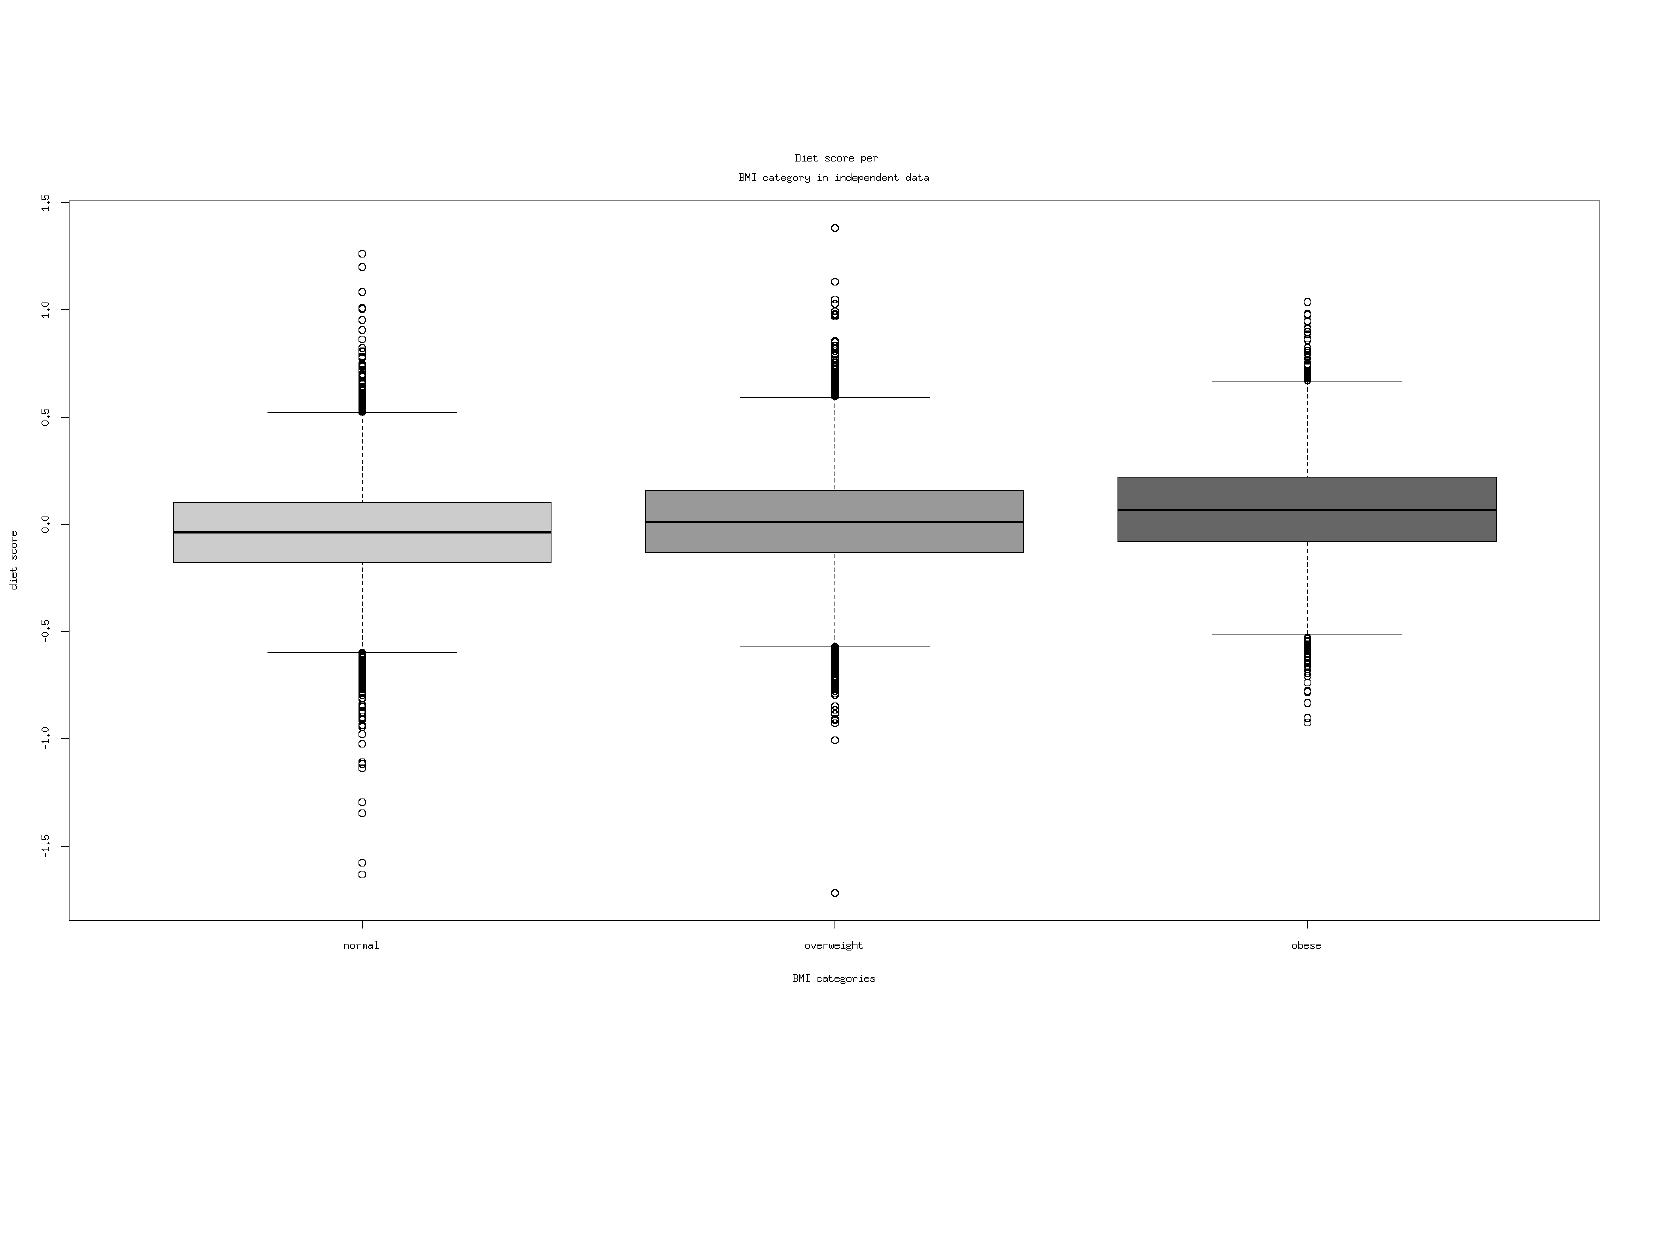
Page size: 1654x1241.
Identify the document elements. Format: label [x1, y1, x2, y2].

picture [7, 139, 1611, 991]
